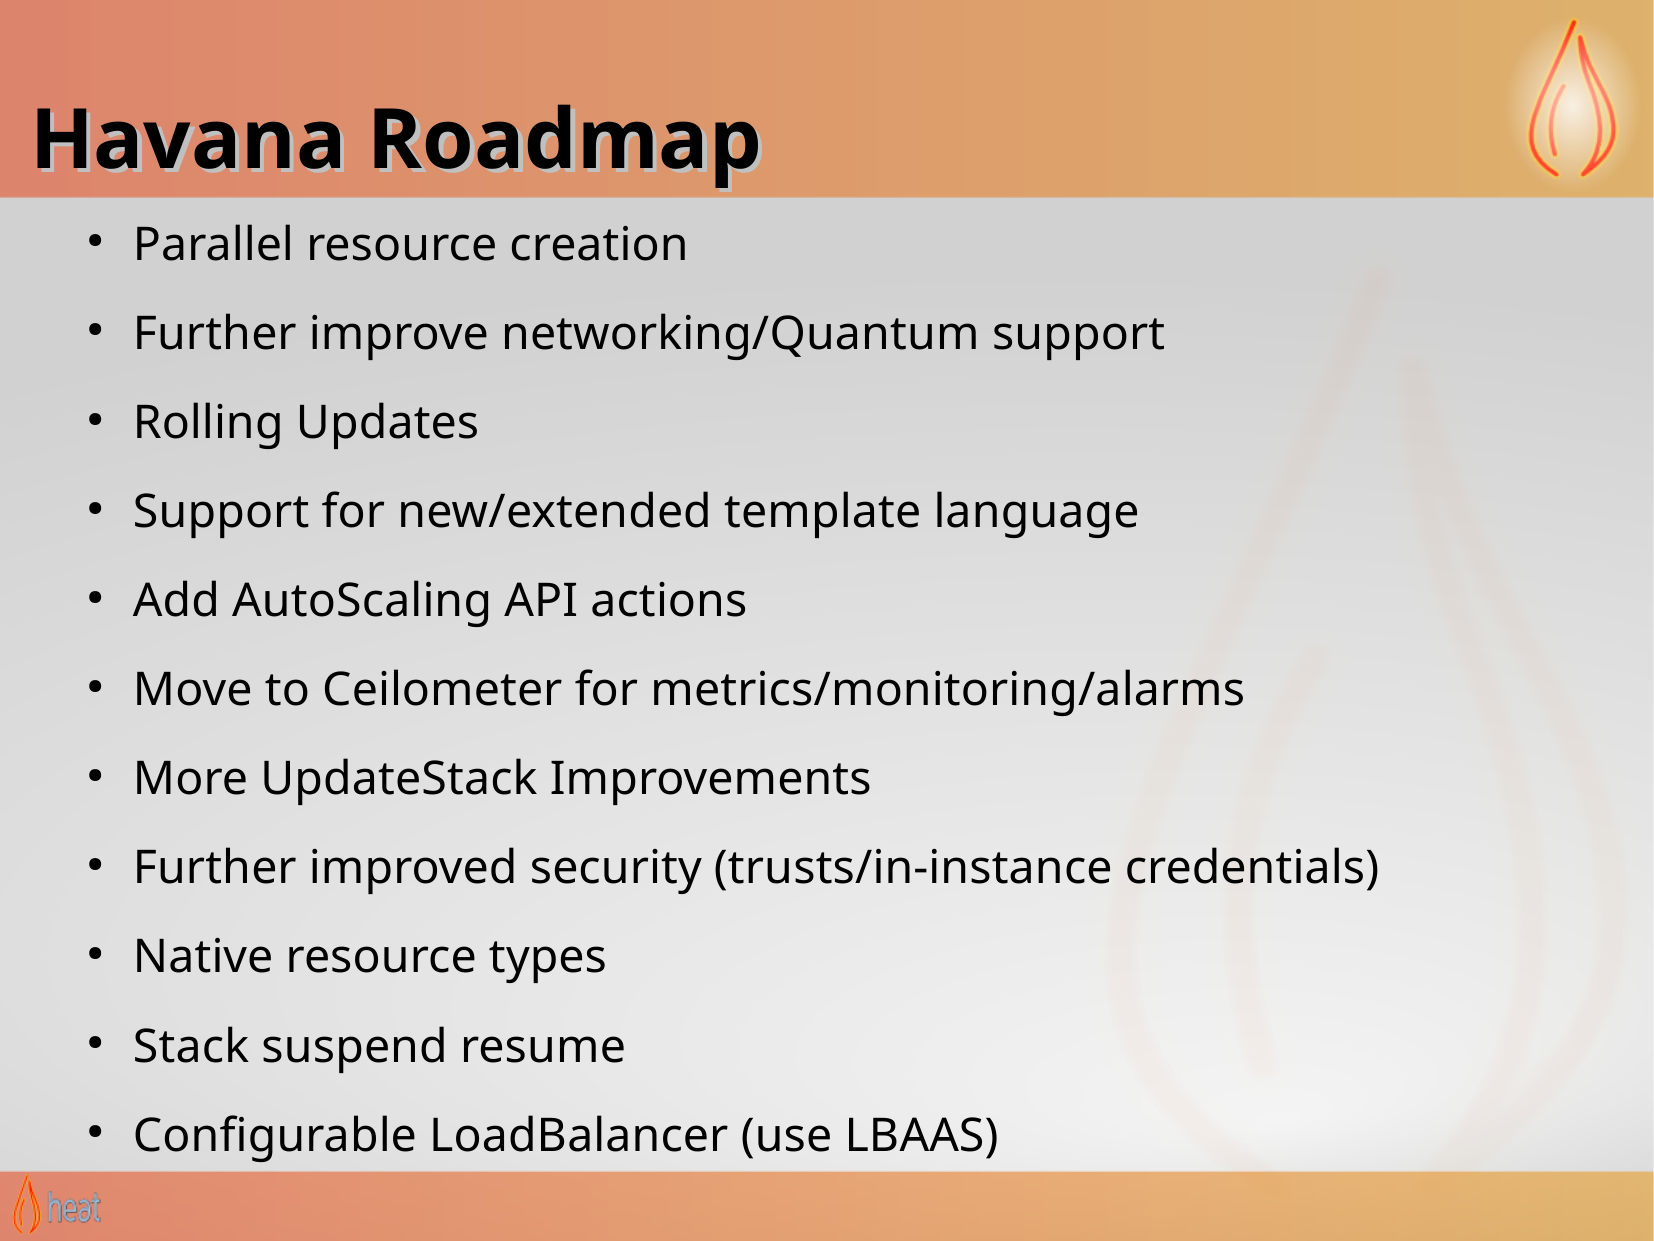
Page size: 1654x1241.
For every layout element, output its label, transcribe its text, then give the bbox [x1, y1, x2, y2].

picture [0, 0, 1654, 1241]
list Parallel resource creation Further improve networking/Quantum support Rolling Updates Support for new/extended template language Add AutoScaling API actions Move to Ceilometer for metrics/monitoring/alarms More UpdateStack Improvements Further improved security (trusts/in-instance credentials) Native resource types Stack suspend resume Configurable LoadBalancer (use LBAAS) [71, 210, 1561, 1166]
title Havana Roadmap [30, 23, 1606, 249]
